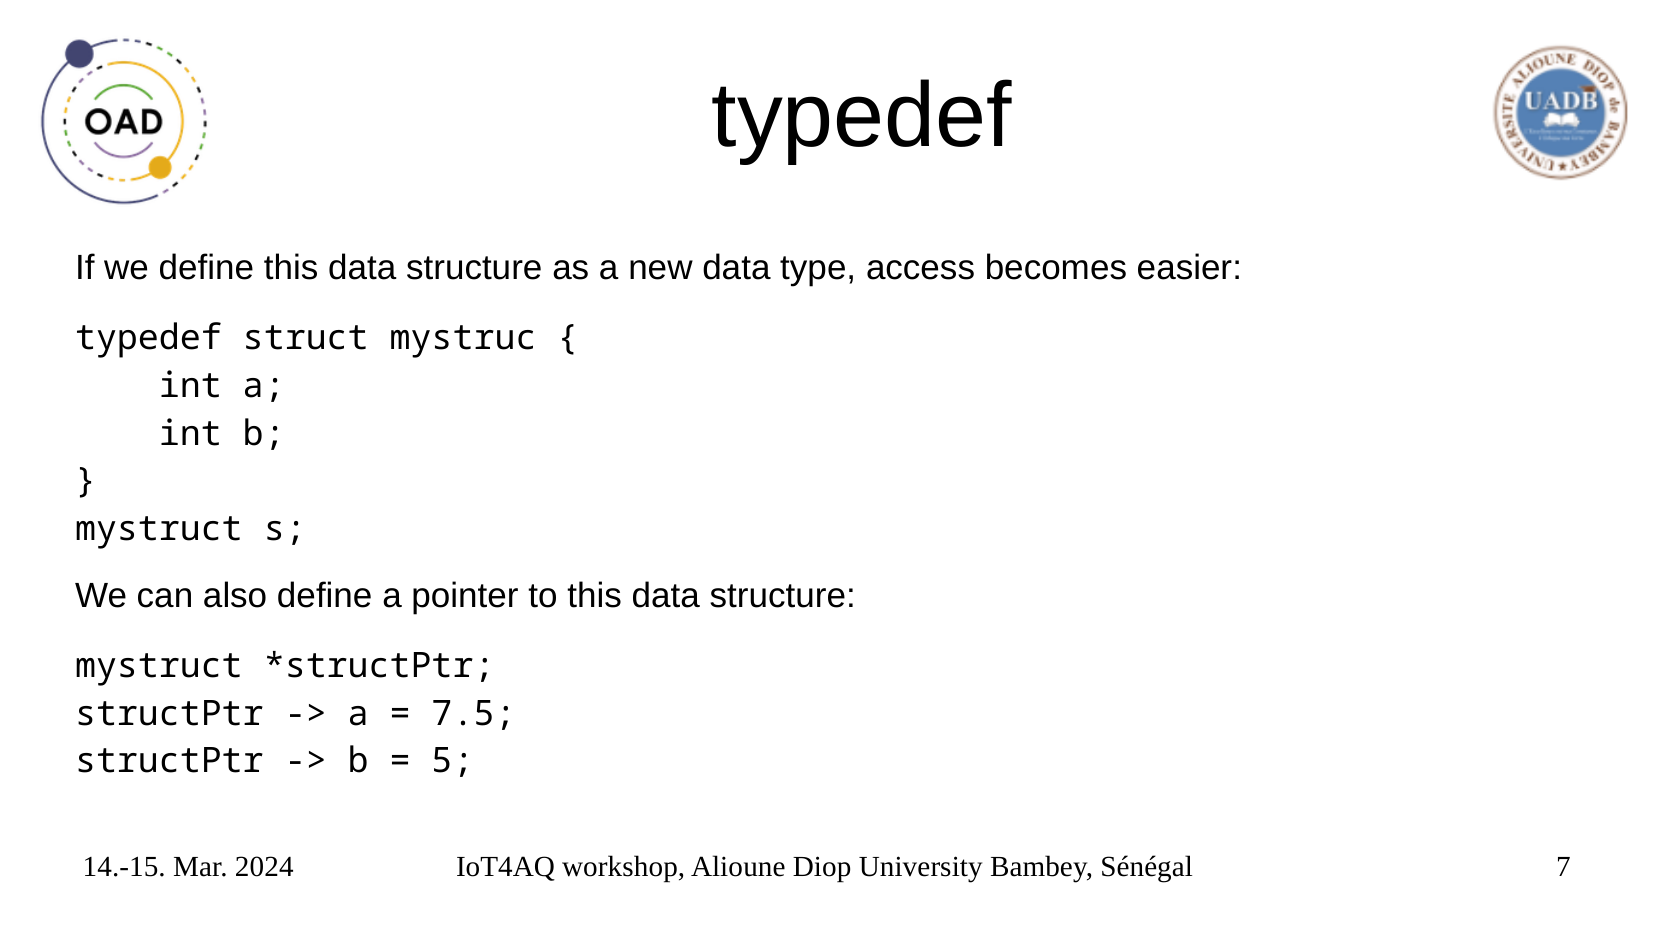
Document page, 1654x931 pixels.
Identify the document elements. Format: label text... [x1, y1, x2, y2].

title typedef [278, 37, 1446, 193]
picture [1482, 37, 1641, 188]
list If we define this data structure as a new data type, access becomes easier: typedef struct mystruc { int a; int b; } mystruct s; We can also define a pointer to this data structure: mystruct *structPtr; structPtr -> a = 7.5; structPtr -> b = 5; [75, 248, 1564, 788]
picture [0, 24, 242, 225]
